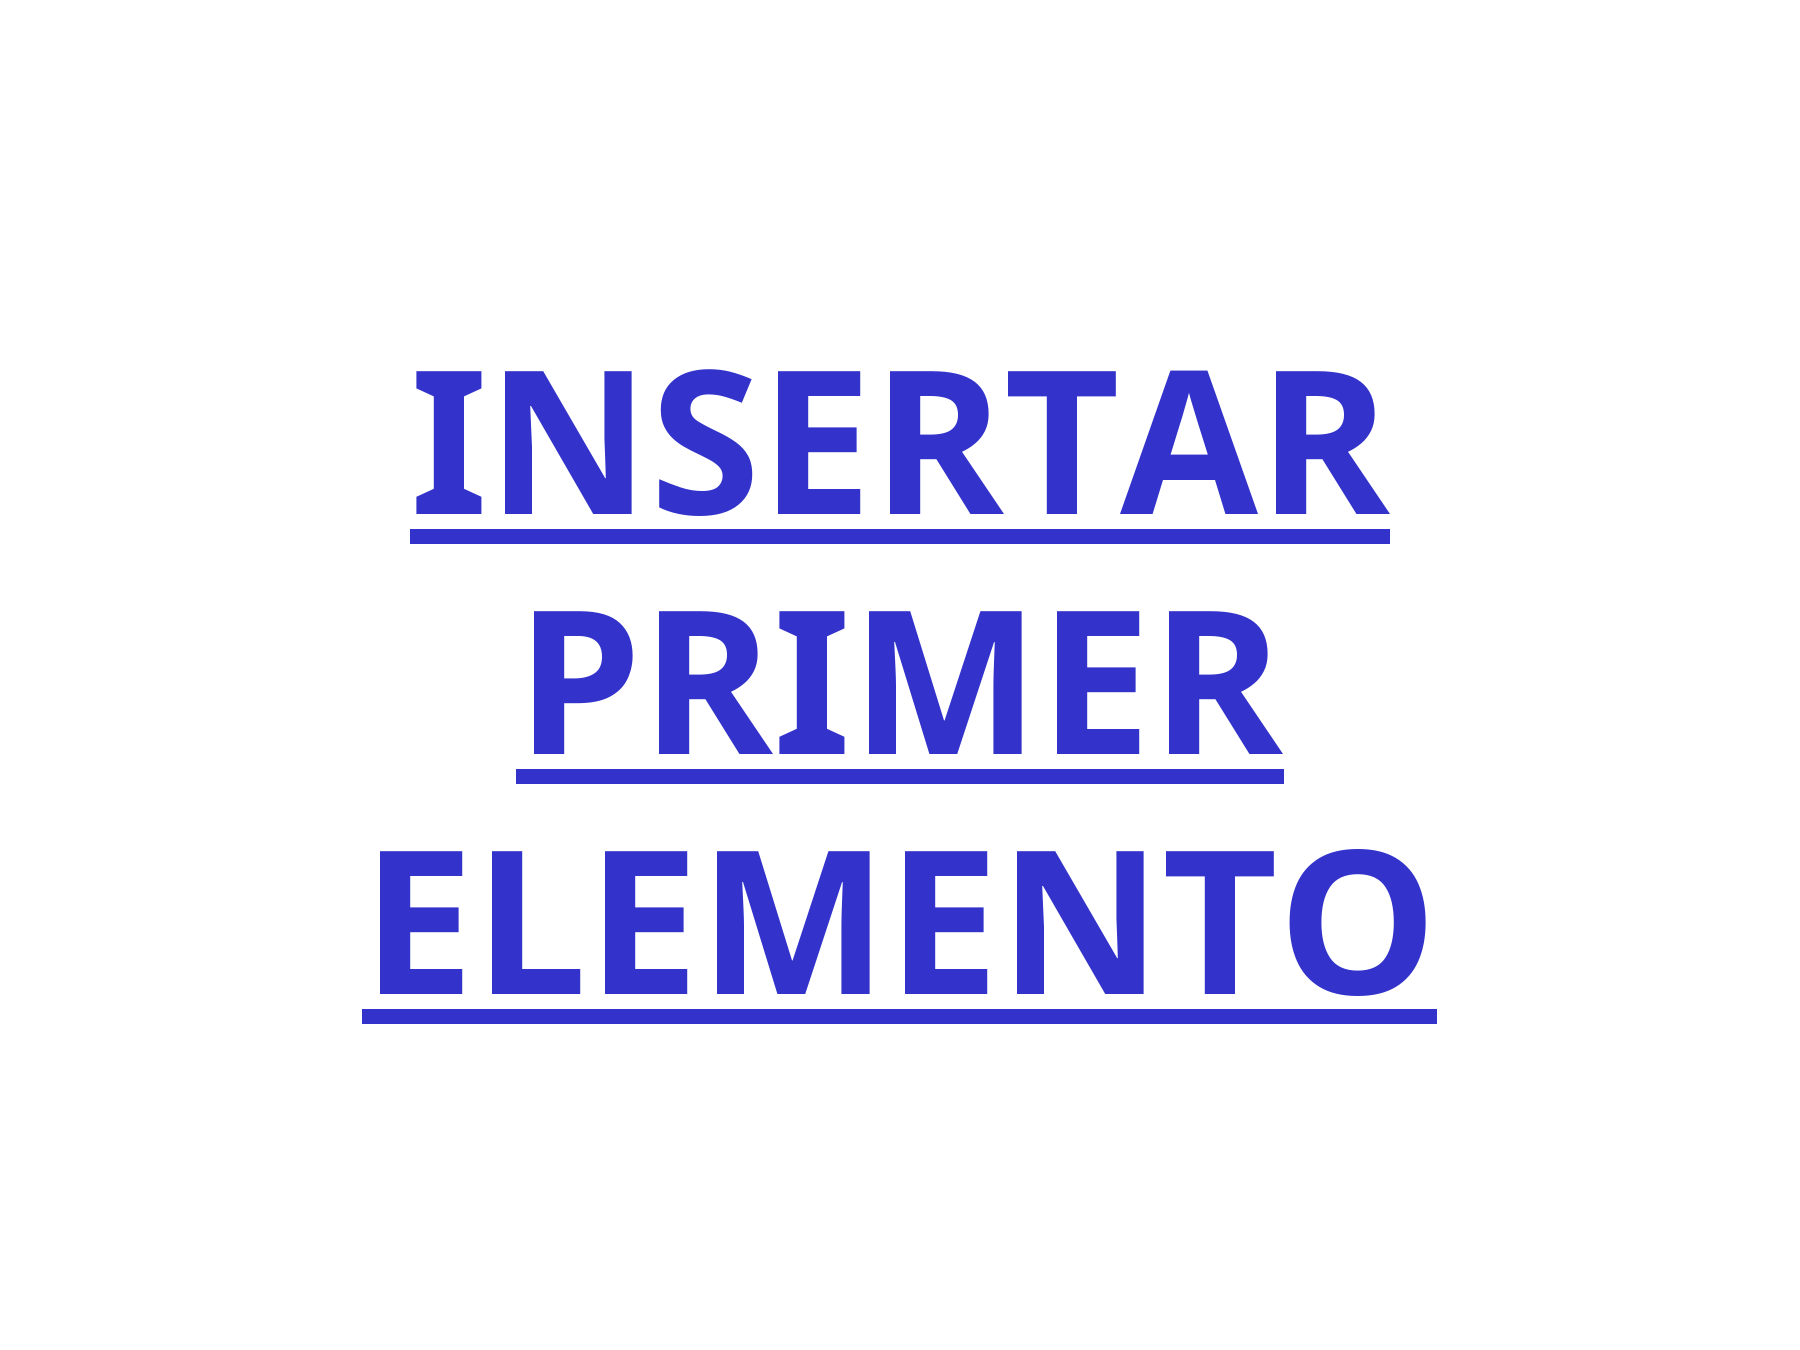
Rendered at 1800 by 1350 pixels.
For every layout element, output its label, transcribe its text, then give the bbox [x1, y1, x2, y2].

text_box INSERTAR PRIMER ELEMENTO [0, 305, 1800, 1044]
